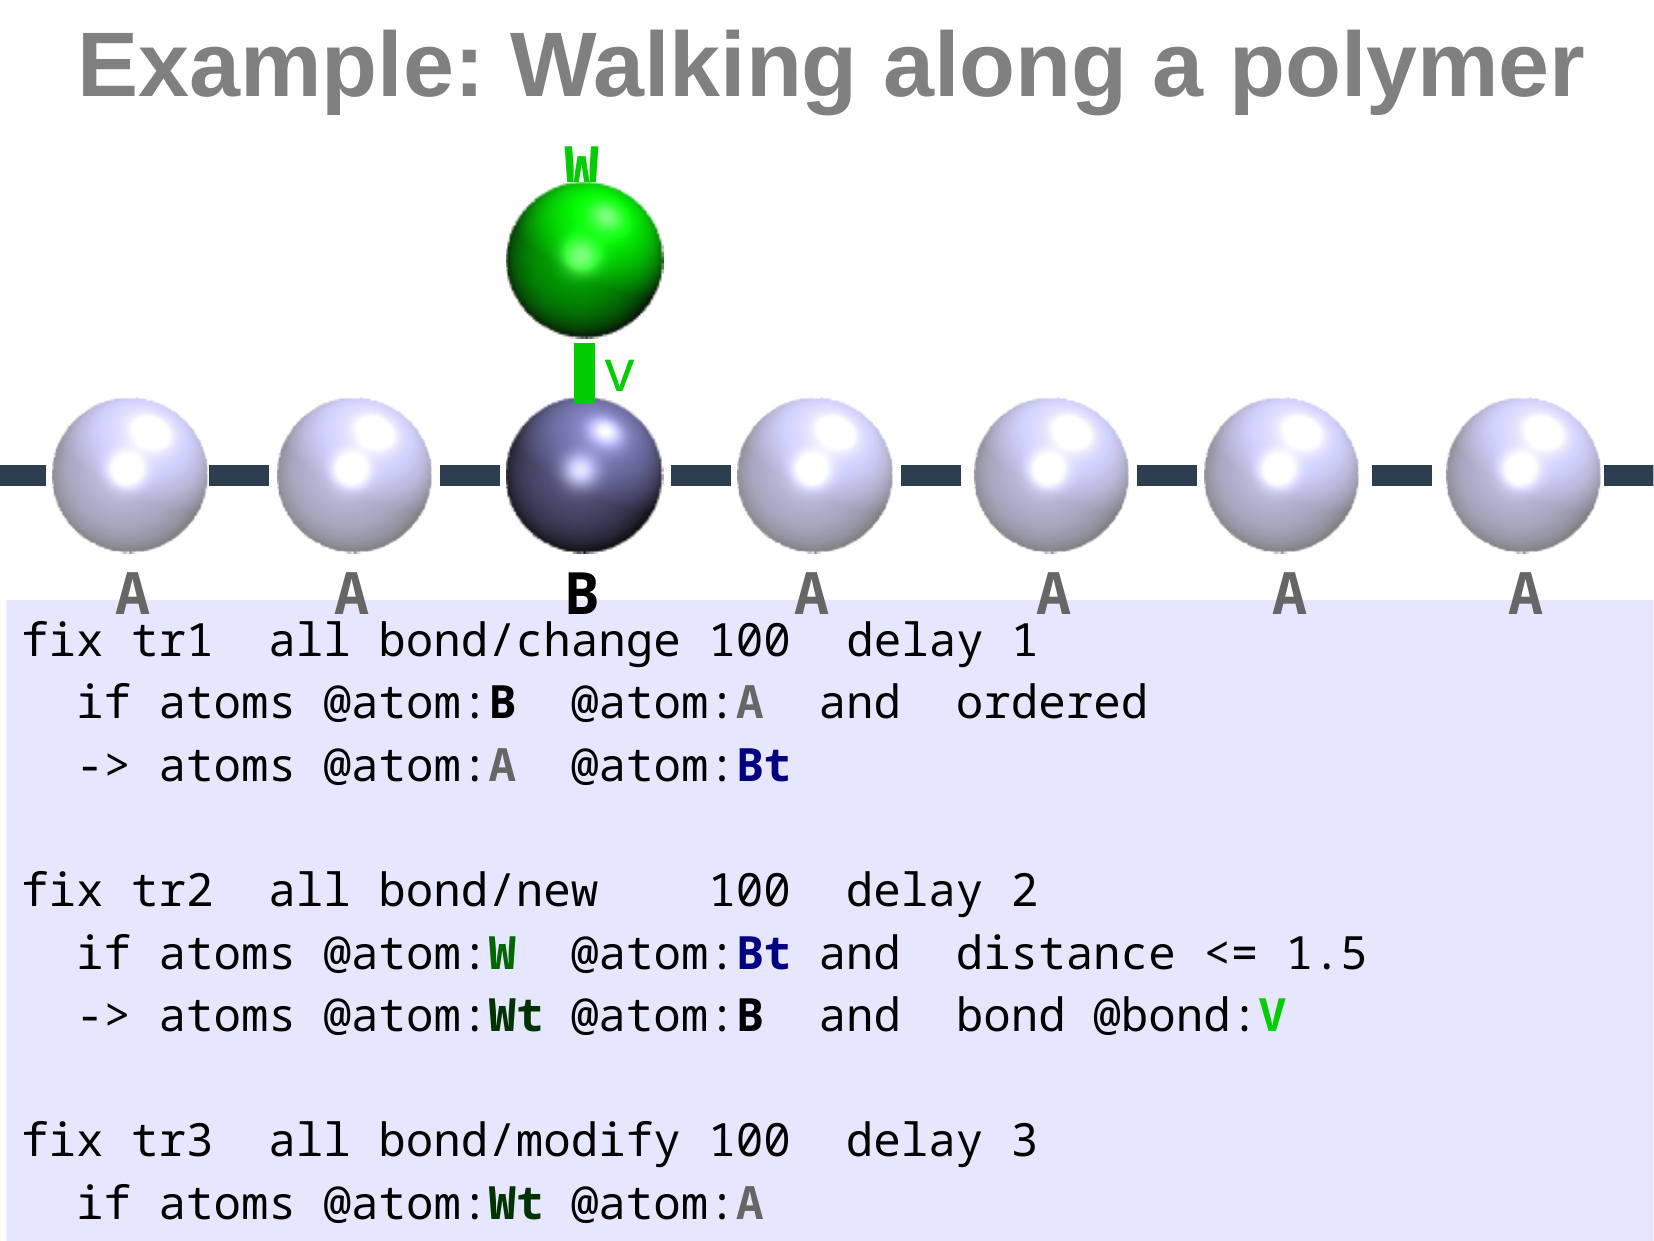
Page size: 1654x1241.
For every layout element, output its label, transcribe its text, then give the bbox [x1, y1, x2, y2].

text_box A [59, 545, 207, 619]
picture [1204, 397, 1361, 554]
text_box A [1216, 545, 1364, 619]
text_box v [546, 321, 693, 405]
picture [1446, 397, 1603, 554]
picture [737, 397, 895, 554]
picture [277, 397, 434, 554]
text_box fix tr1 all bond/change 100 delay 1 if atoms @atom:B @atom:A and ordered -> atoms @atom:A @atom:Bt fix tr2 all bond/new 100 delay 2 if atoms @atom:W @atom:Bt and distance <= 1.5 -> atoms @atom:Wt @atom:B and bond @bond:V fix tr3 all bond/modify 100 delay 3 if atoms @atom:Wt @atom:A -> atoms @atom:W @atom:A and bond BREAK [6, 600, 1654, 1241]
title Example: Walking along a polymer [0, 0, 1654, 168]
picture [506, 397, 664, 554]
picture [974, 397, 1131, 554]
text_box A [278, 545, 426, 619]
text_box B [508, 545, 655, 619]
text_box W [509, 119, 656, 182]
text_box A [1453, 545, 1600, 619]
text_box A [738, 545, 886, 619]
picture [506, 182, 664, 339]
text_box A [980, 545, 1128, 619]
picture [52, 397, 210, 554]
